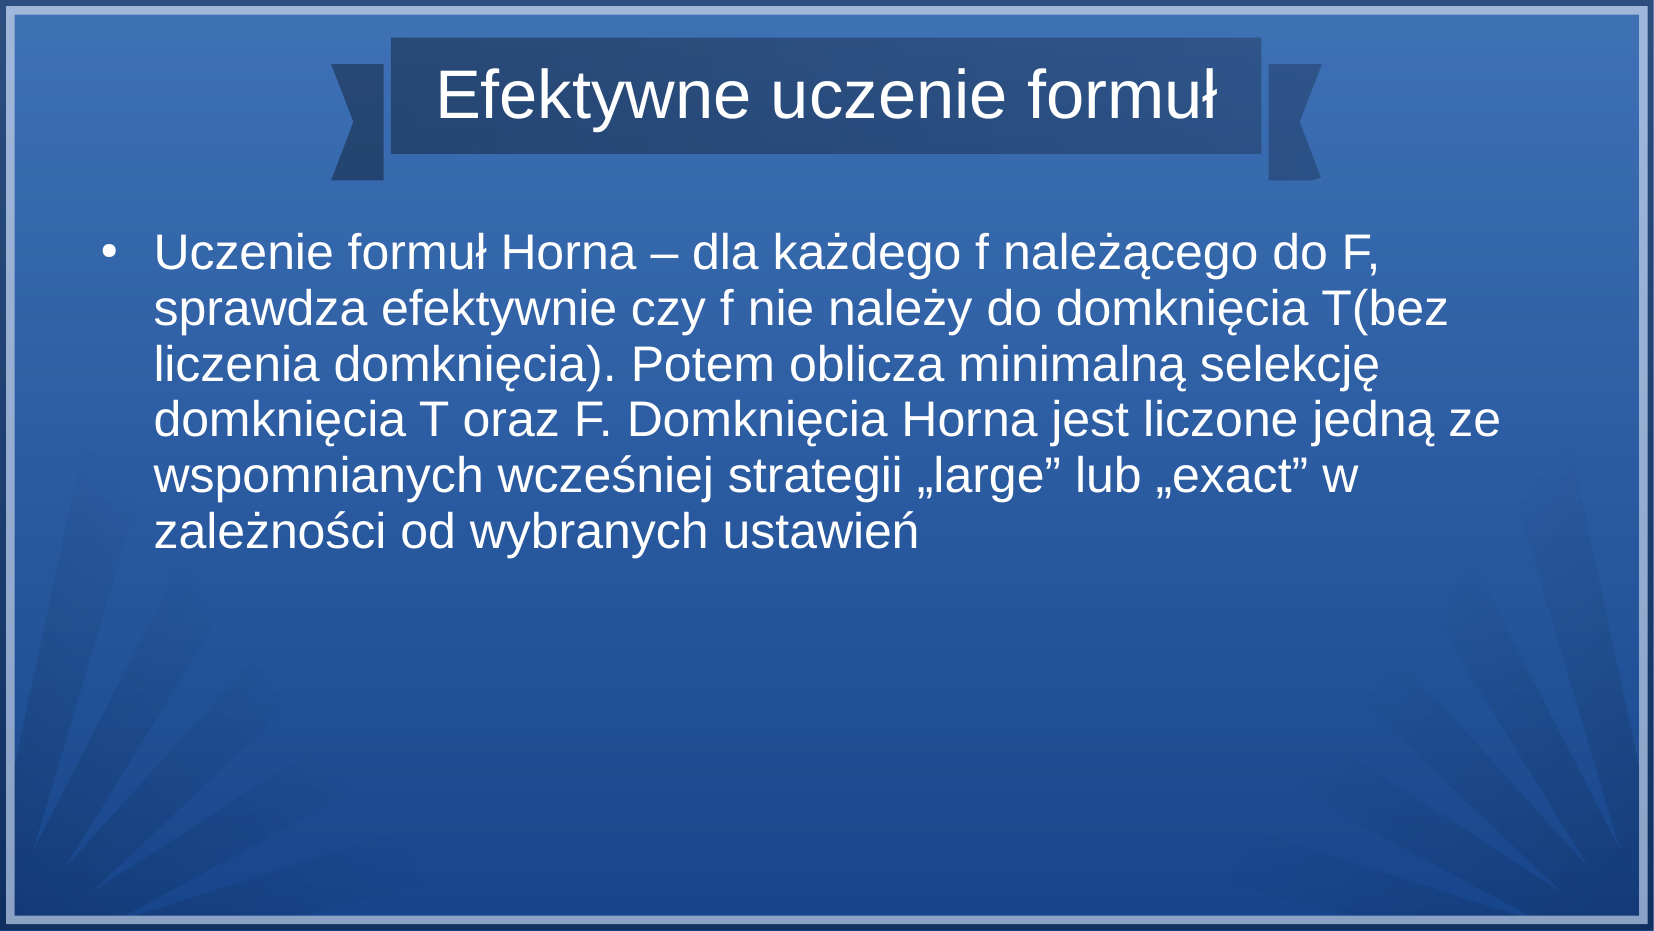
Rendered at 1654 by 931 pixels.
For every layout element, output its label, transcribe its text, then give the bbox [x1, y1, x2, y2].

title Efektywne uczenie formuł [389, 35, 1264, 154]
list Uczenie formuł Horna – dla każdego f należącego do F, sprawdza efektywnie czy f nie należy do domknięcia T(bez liczenia domknięcia). Potem oblicza minimalną selekcję domknięcia T oraz F. Domknięcia Horna jest liczone jedną ze wspomnianych wcześniej strategii „large” lub „exact” w zależności od wybranych ustawień [82, 224, 1571, 848]
